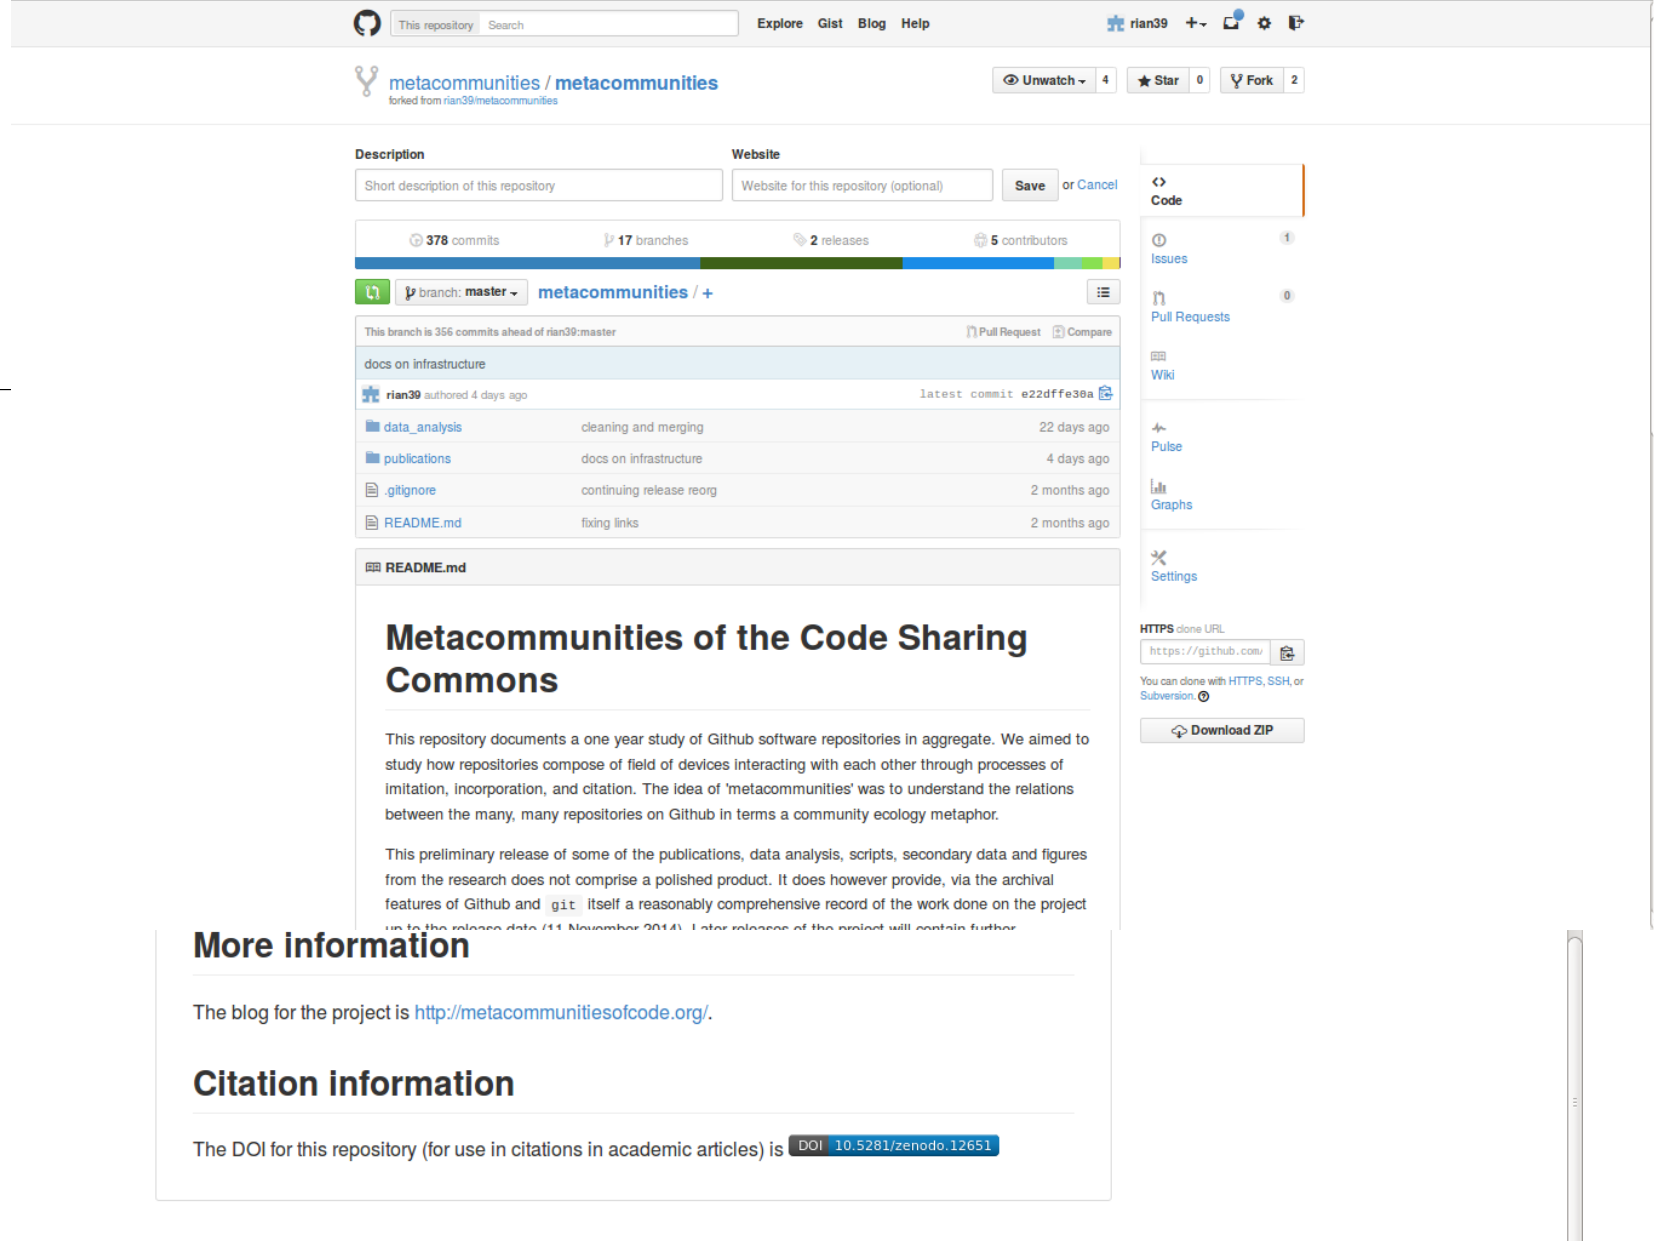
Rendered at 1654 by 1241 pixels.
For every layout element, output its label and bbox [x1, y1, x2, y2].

list [82, 930, 1571, 1010]
picture [0, 0, 1654, 1241]
